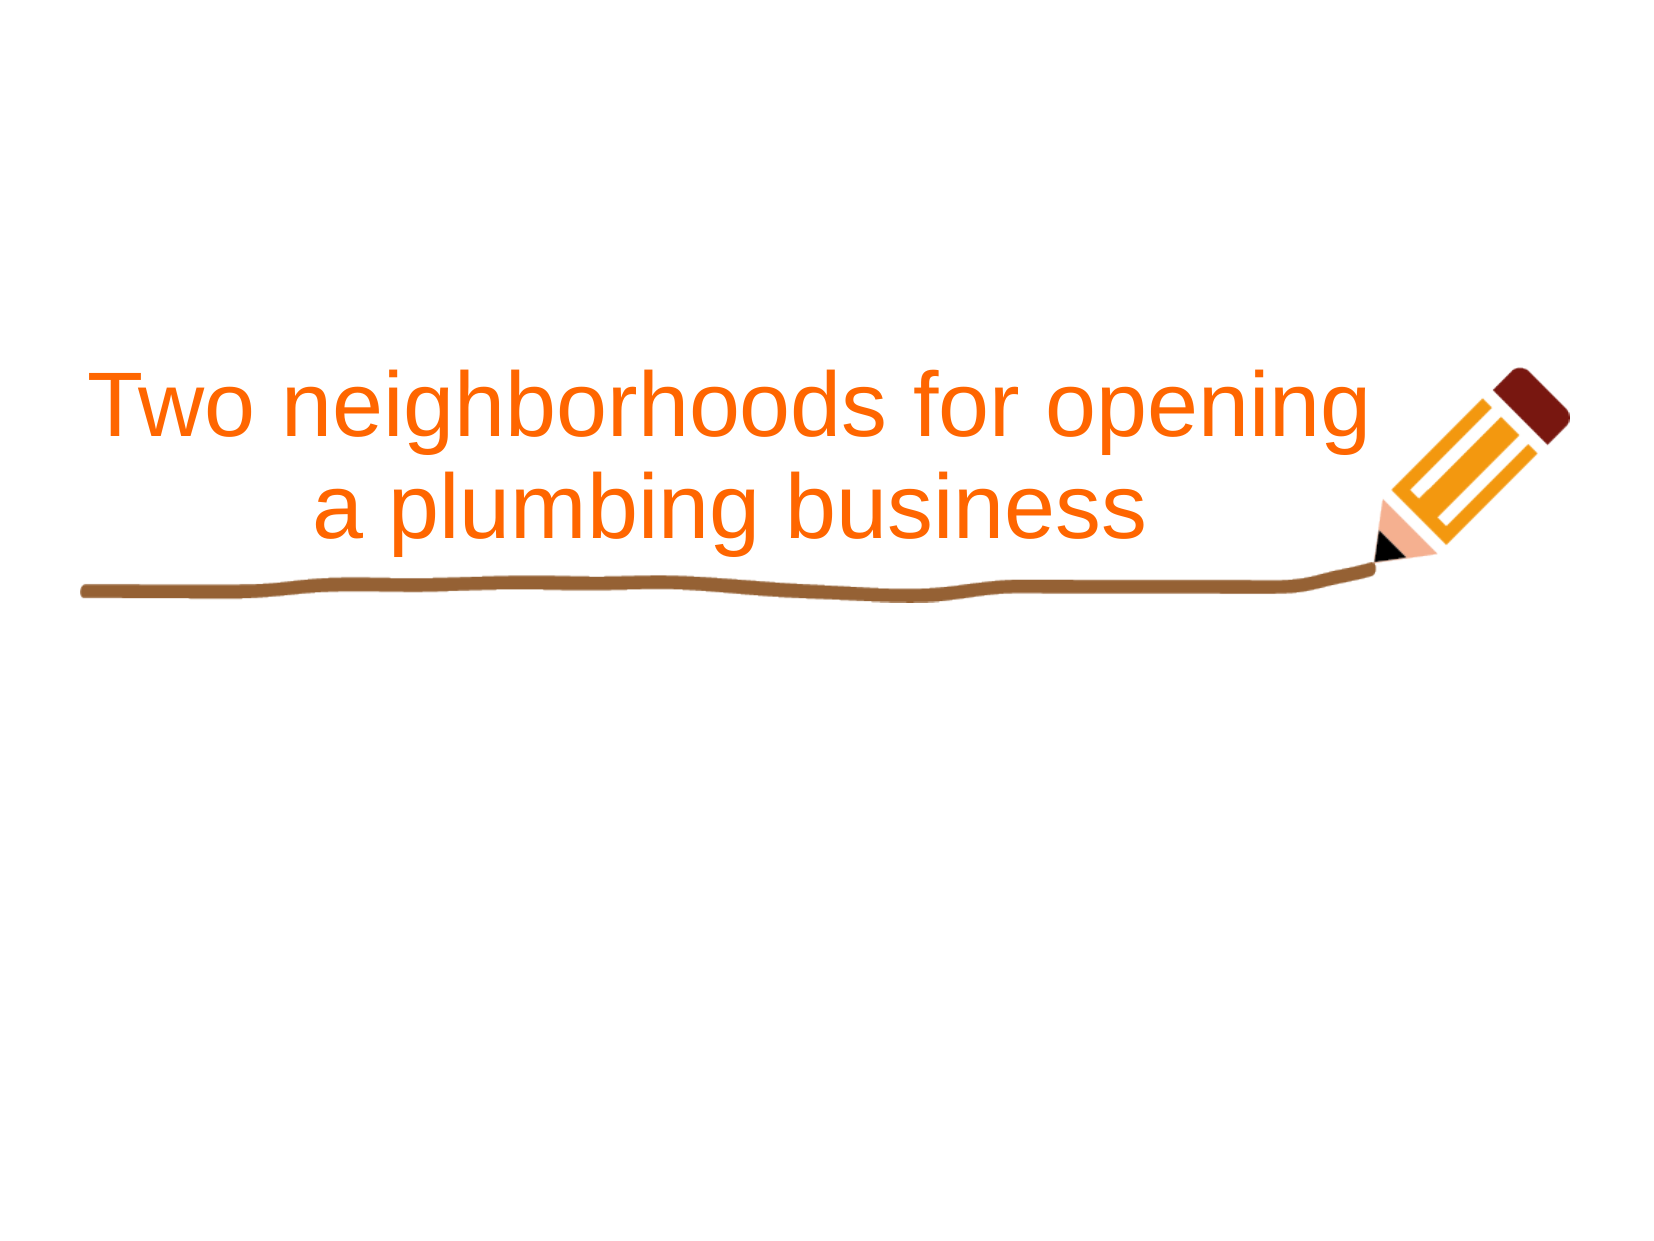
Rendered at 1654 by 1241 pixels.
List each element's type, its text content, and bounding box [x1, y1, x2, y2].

title Two neighborhoods for opening a plumbing business [82, 352, 1379, 560]
picture [80, 367, 1570, 603]
